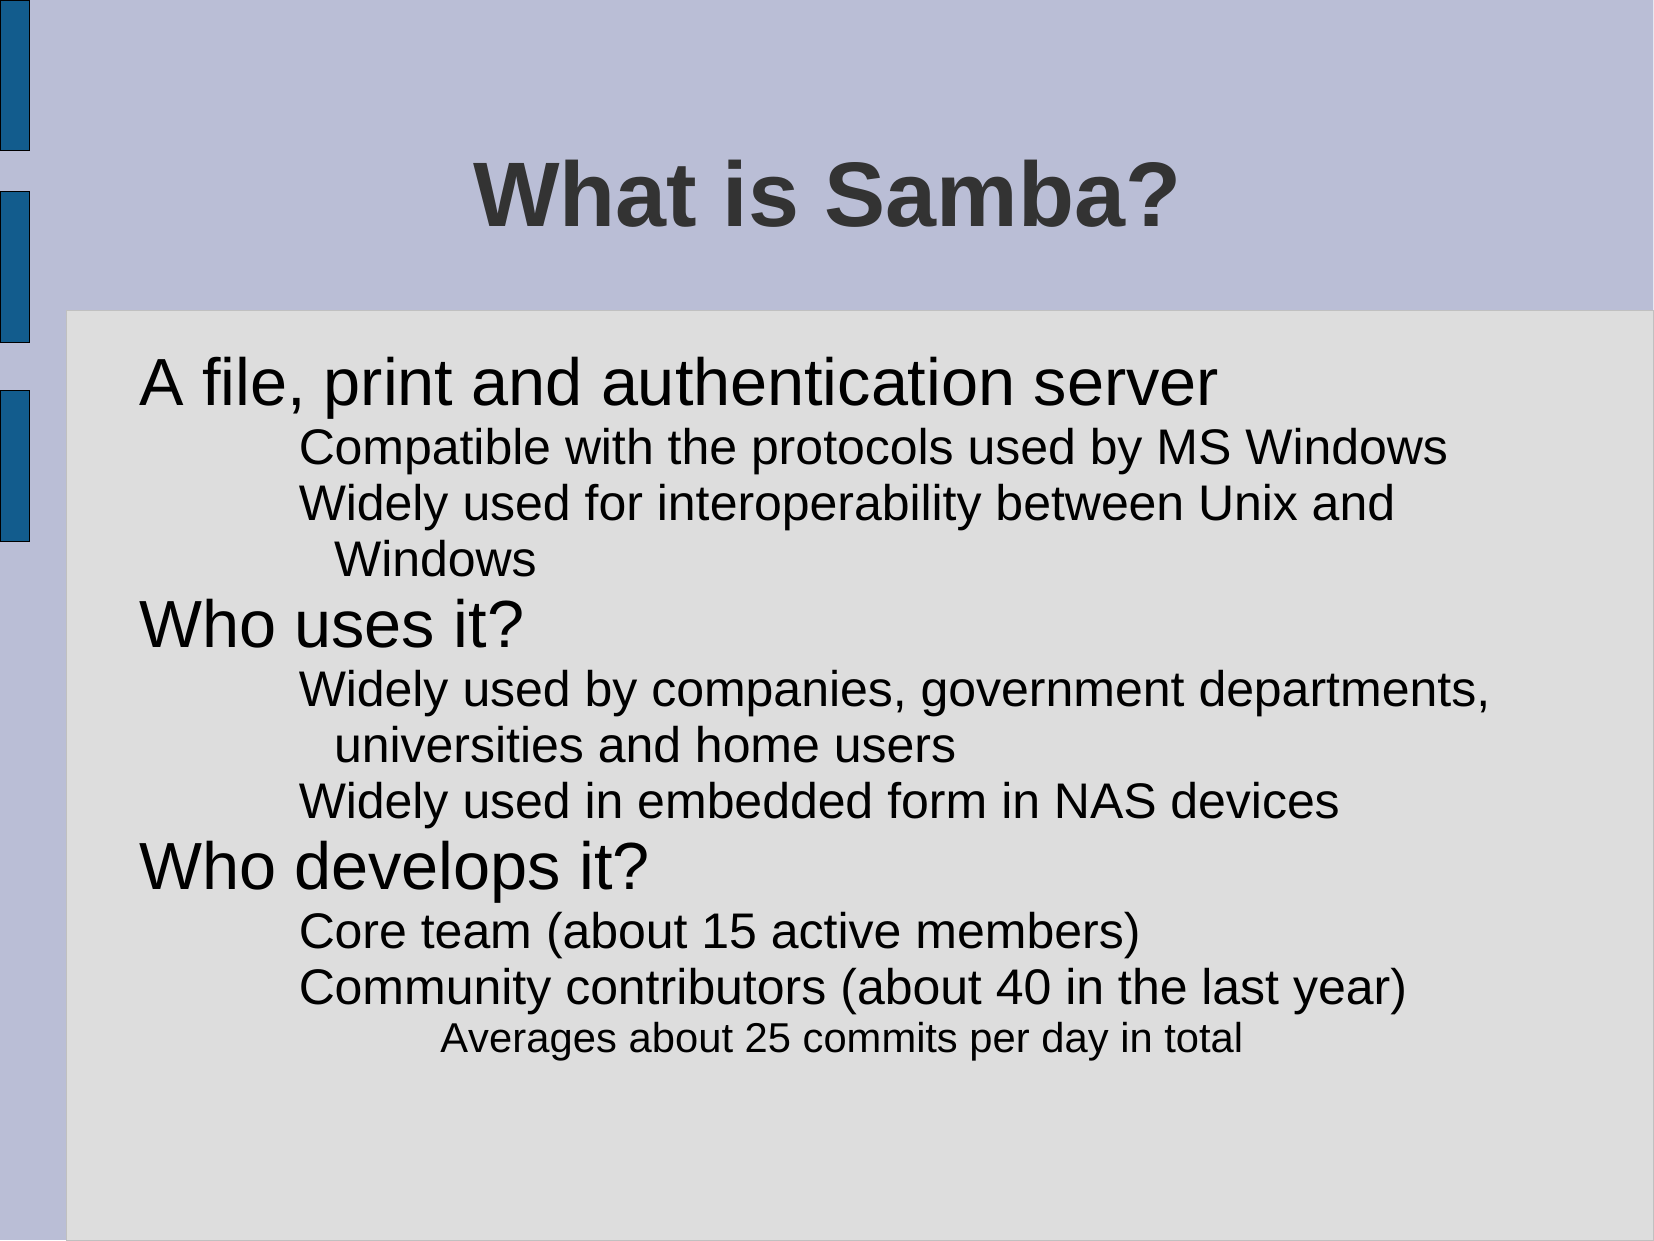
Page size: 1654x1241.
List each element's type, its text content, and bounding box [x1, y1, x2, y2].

list A file, print and authentication server Compatible with the protocols used by MS Windows Widely used for interoperability between Unix and Windows Who uses it? Widely used by companies, government departments, universities and home users Widely used in embedded form in NAS devices Who develops it? Core team (about 15 active members) Community contributors (about 40 in the last year) Averages about 25 commits per day in total [121, 344, 1534, 1127]
title What is Samba? [121, 91, 1534, 299]
